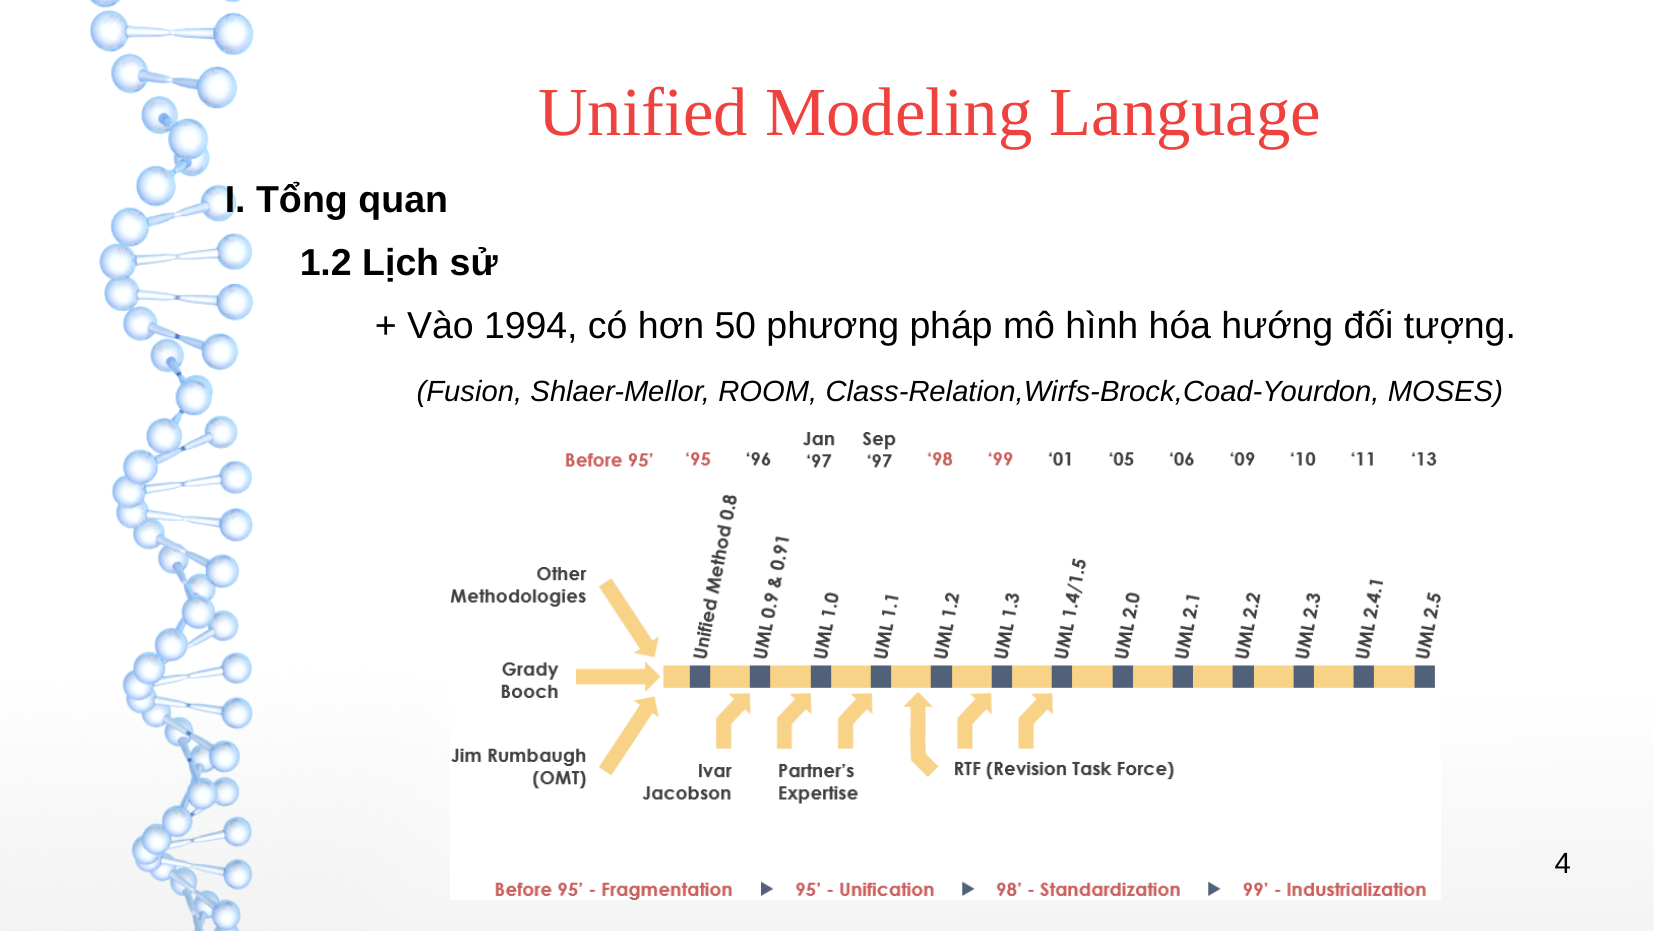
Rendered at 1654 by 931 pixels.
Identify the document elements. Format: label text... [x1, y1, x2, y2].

picture [0, 0, 1654, 931]
text_box I. Tổng quan 1.2 Lịch sử + Vào 1994, có hơn 50 phương pháp mô hình hóa hướng đối tượng. (Fusion, Shlaer-Mellor, ROOM, Class-Relation,Wirfs-Brock,Coad-Yourdon, MOSES) [210, 150, 1606, 571]
title Unified Modeling Language [265, 35, 1595, 150]
